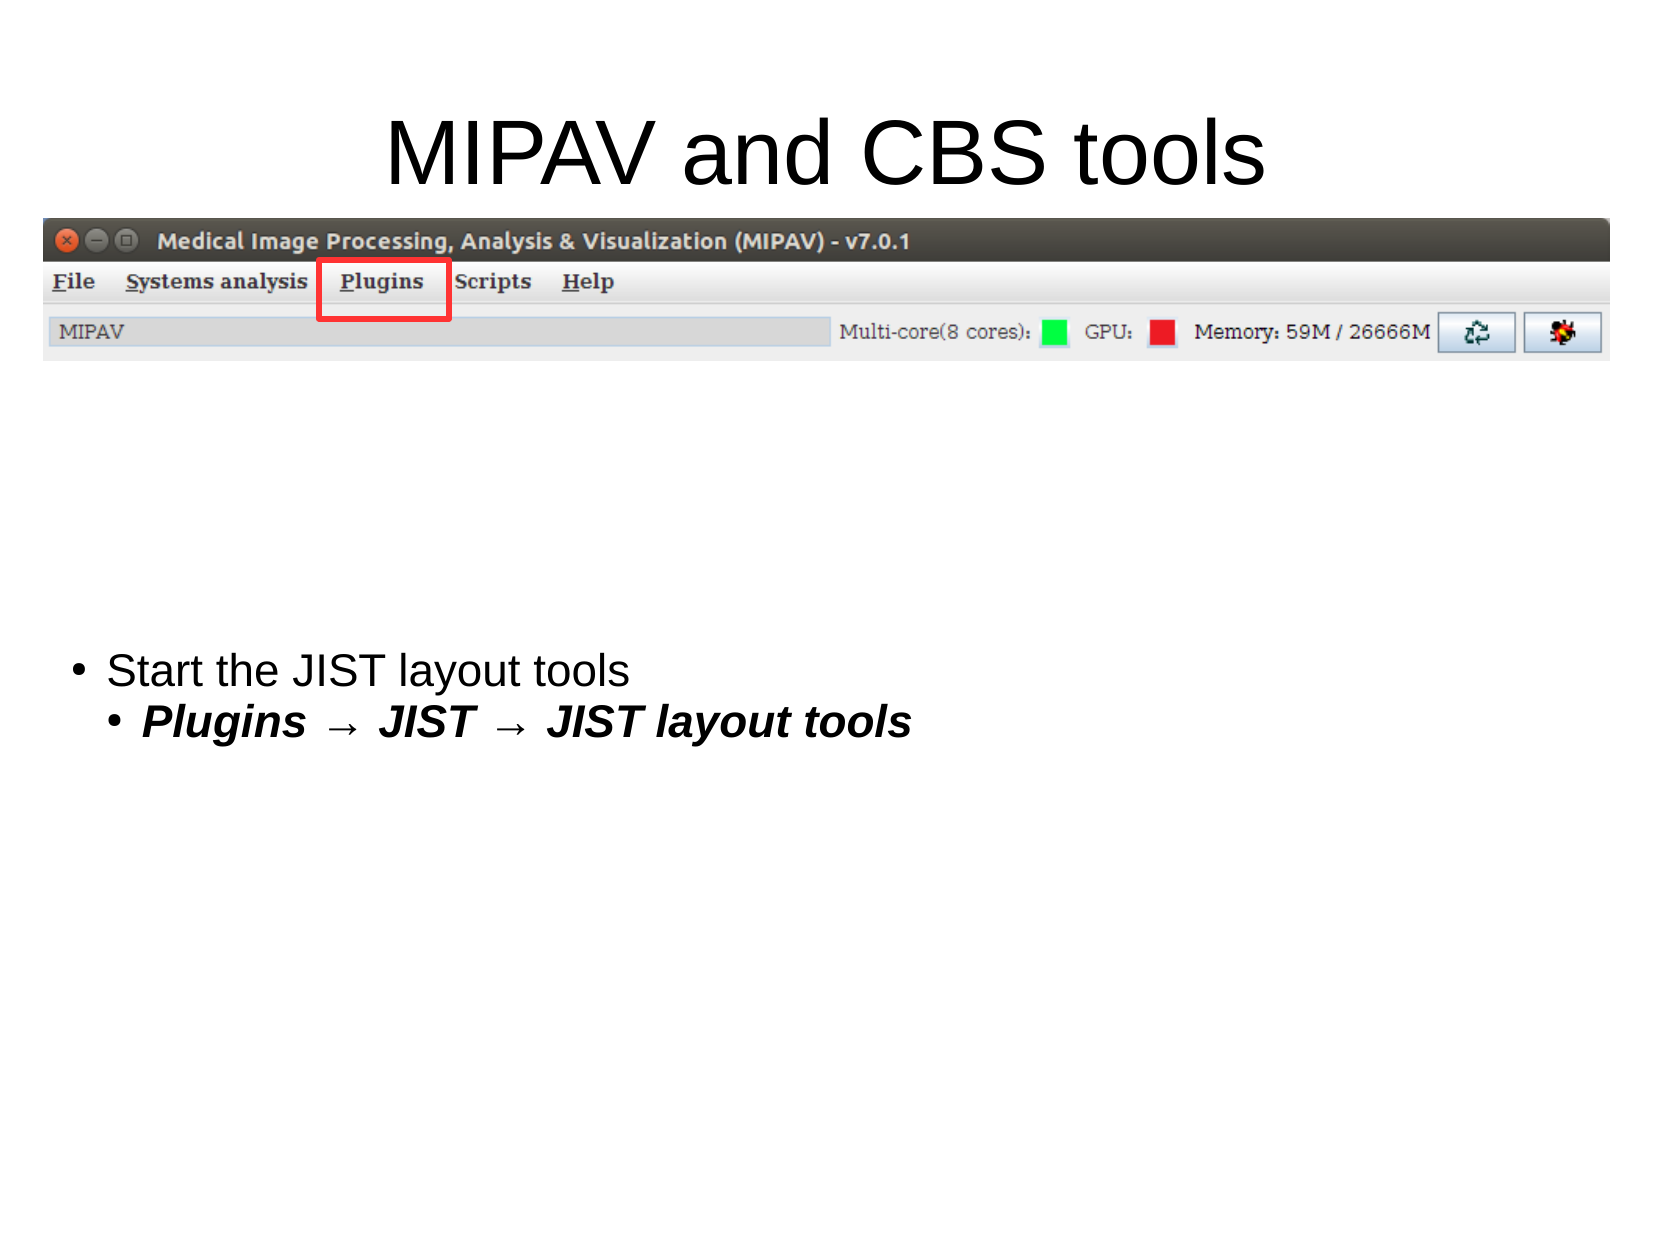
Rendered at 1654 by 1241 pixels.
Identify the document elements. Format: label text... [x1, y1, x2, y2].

picture [43, 218, 1610, 361]
title MIPAV and CBS tools [82, 49, 1571, 257]
picture [322, 263, 446, 316]
subtitle Start the JIST layout tools Plugins → JIST → JIST layout tools [70, 472, 1560, 1022]
